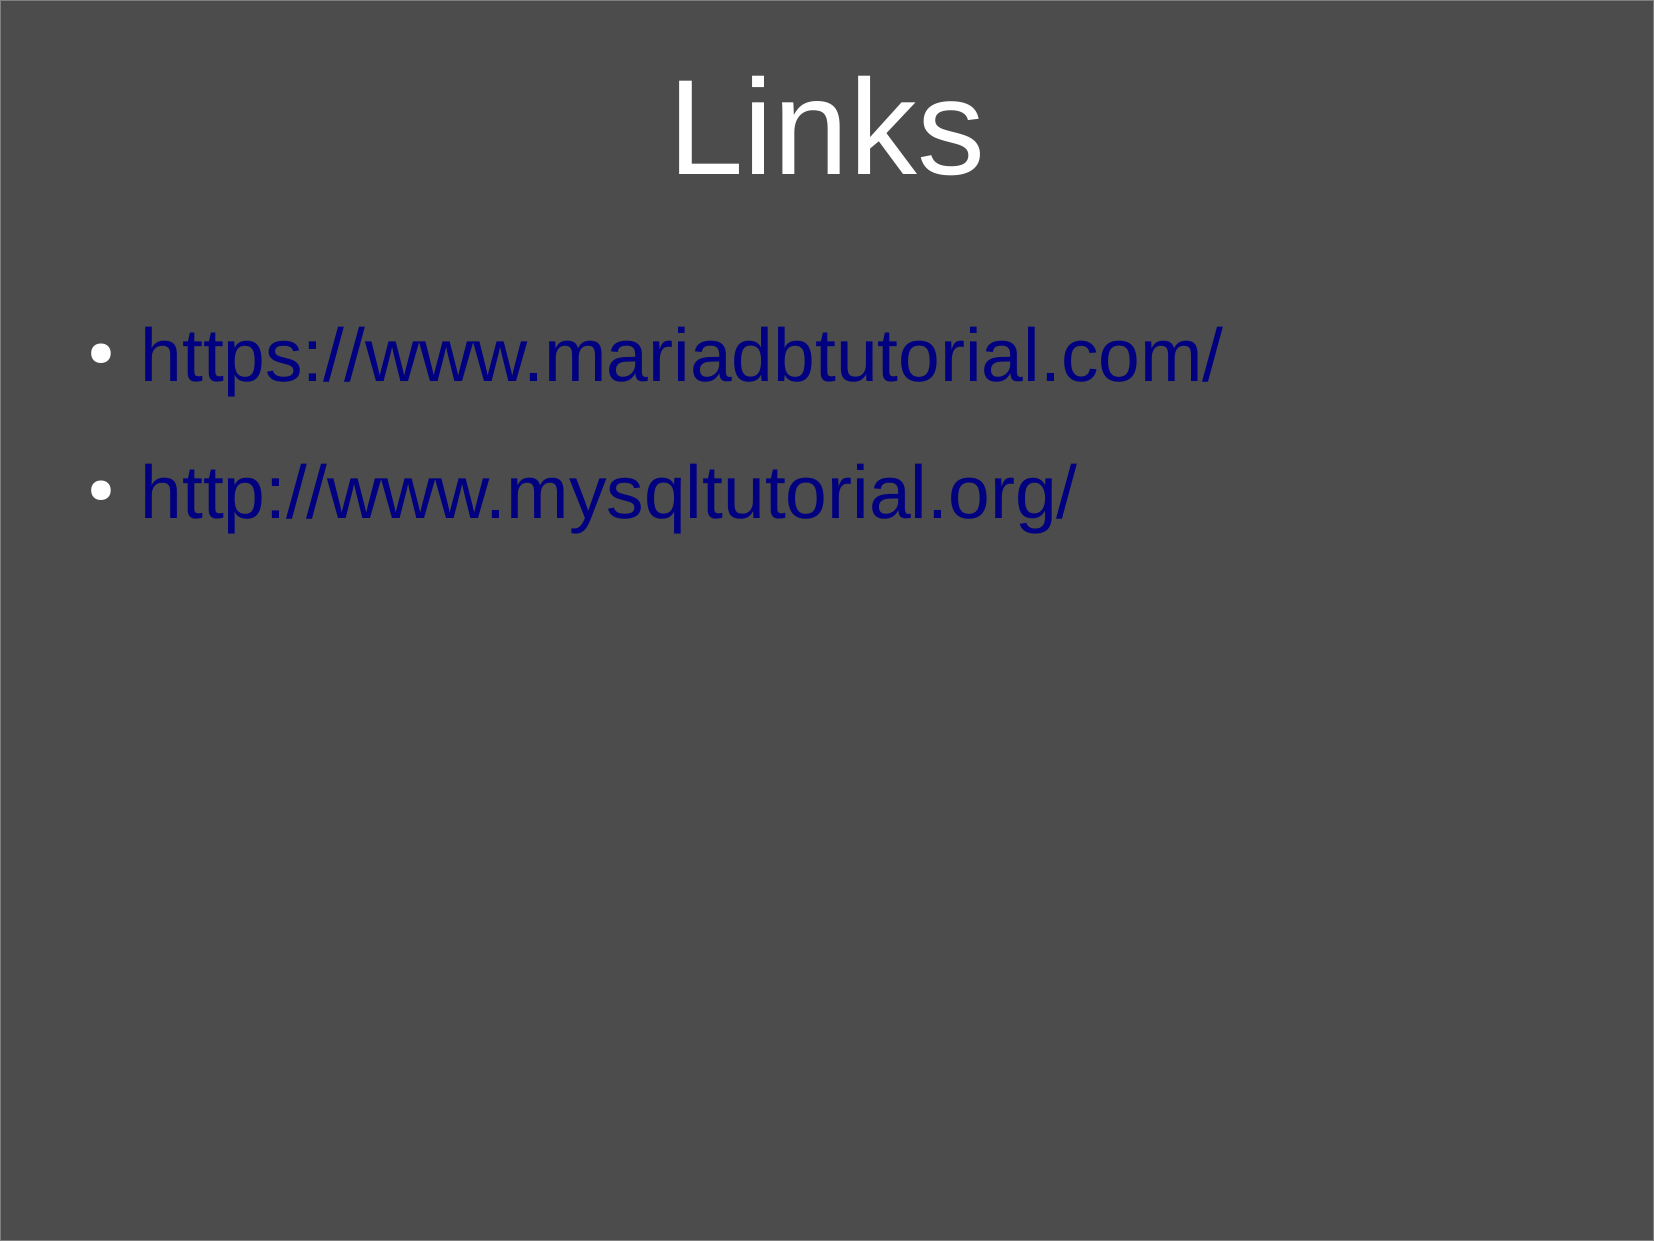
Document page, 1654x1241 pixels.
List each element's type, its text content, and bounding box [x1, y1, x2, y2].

list https://www.mariadbtutorial.com/ http://www.mysqltutorial.org/ [69, 313, 1525, 1034]
title Links [389, 49, 1264, 205]
